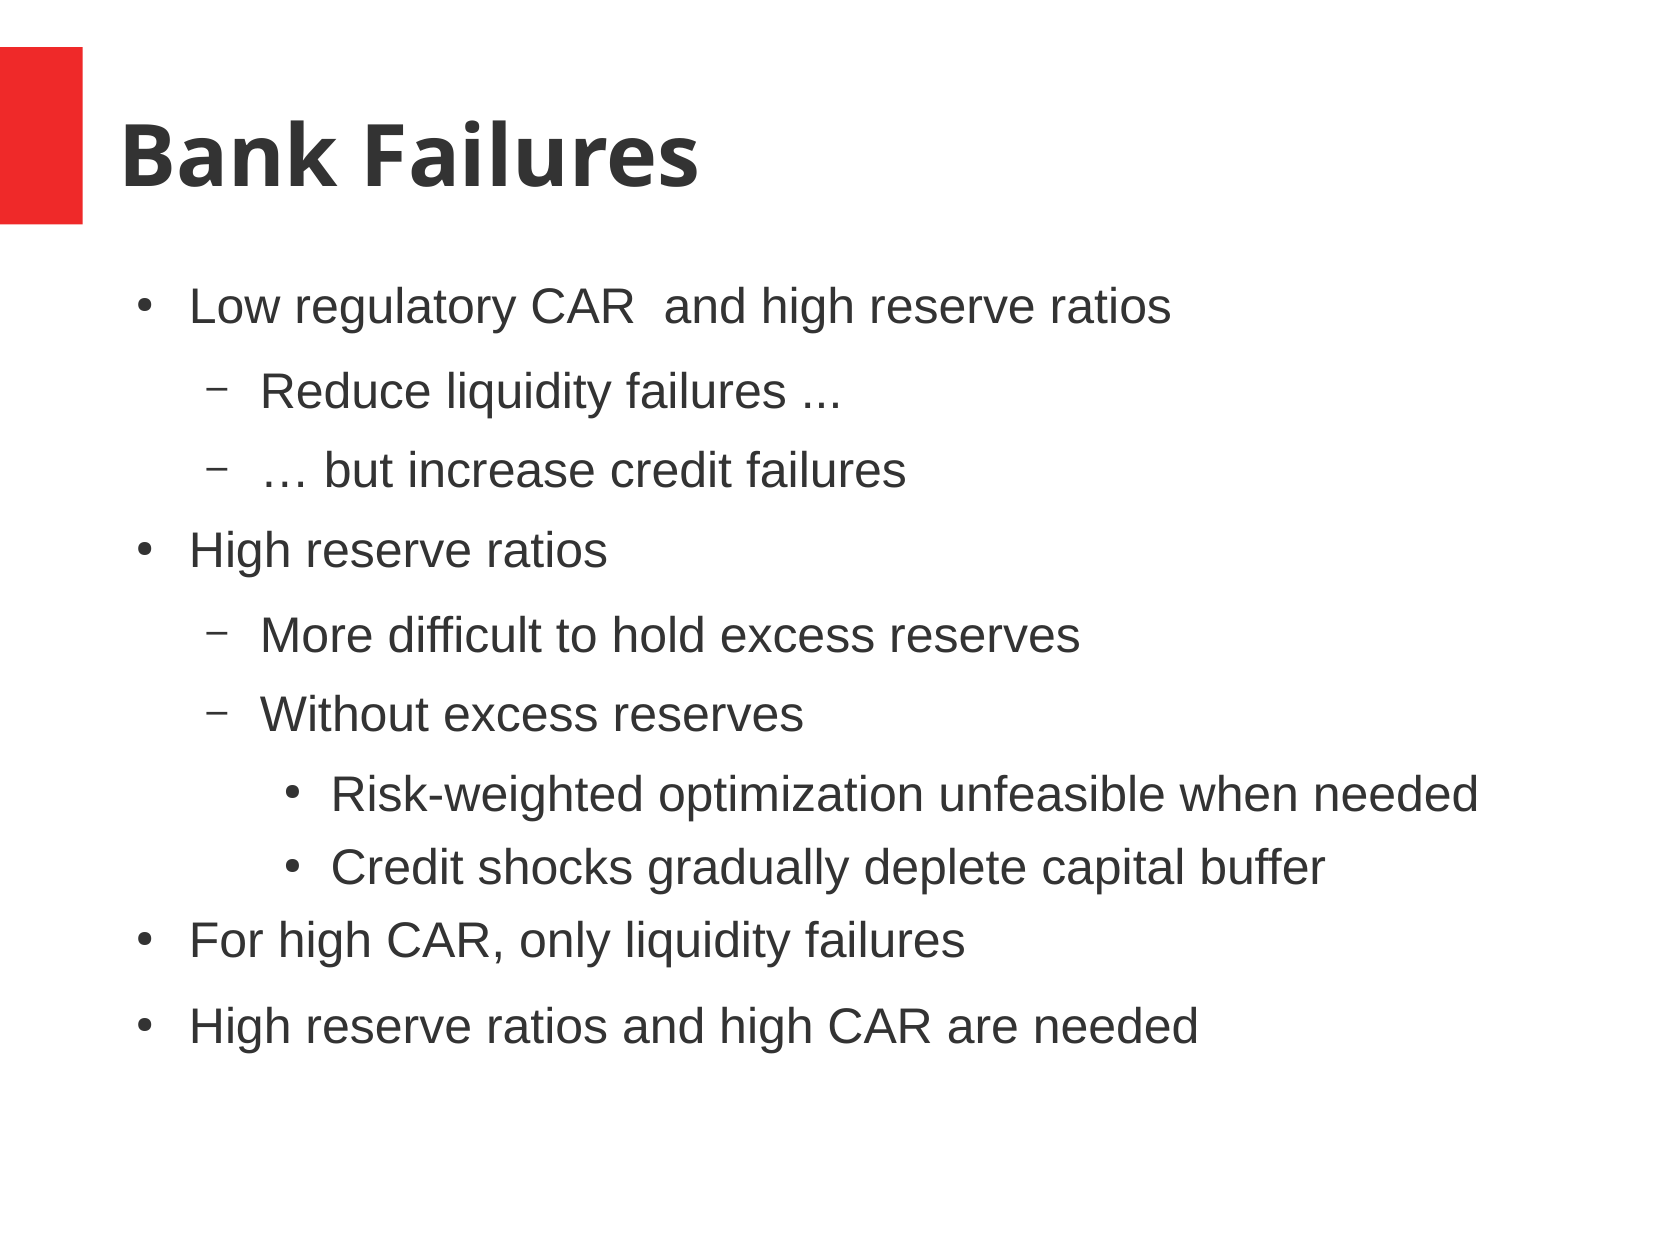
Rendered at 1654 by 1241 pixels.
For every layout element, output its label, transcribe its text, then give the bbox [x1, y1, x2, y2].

title Bank Failures [118, 49, 1571, 257]
list Low regulatory CAR and high reserve ratios Reduce liquidity failures ... … but increase credit failures High reserve ratios More difficult to hold excess reserves Without excess reserves Risk-weighted optimization unfeasible when needed Credit shocks gradually deplete capital buffer For high CAR, only liquidity failures High reserve ratios and high CAR are needed [118, 277, 1536, 1111]
